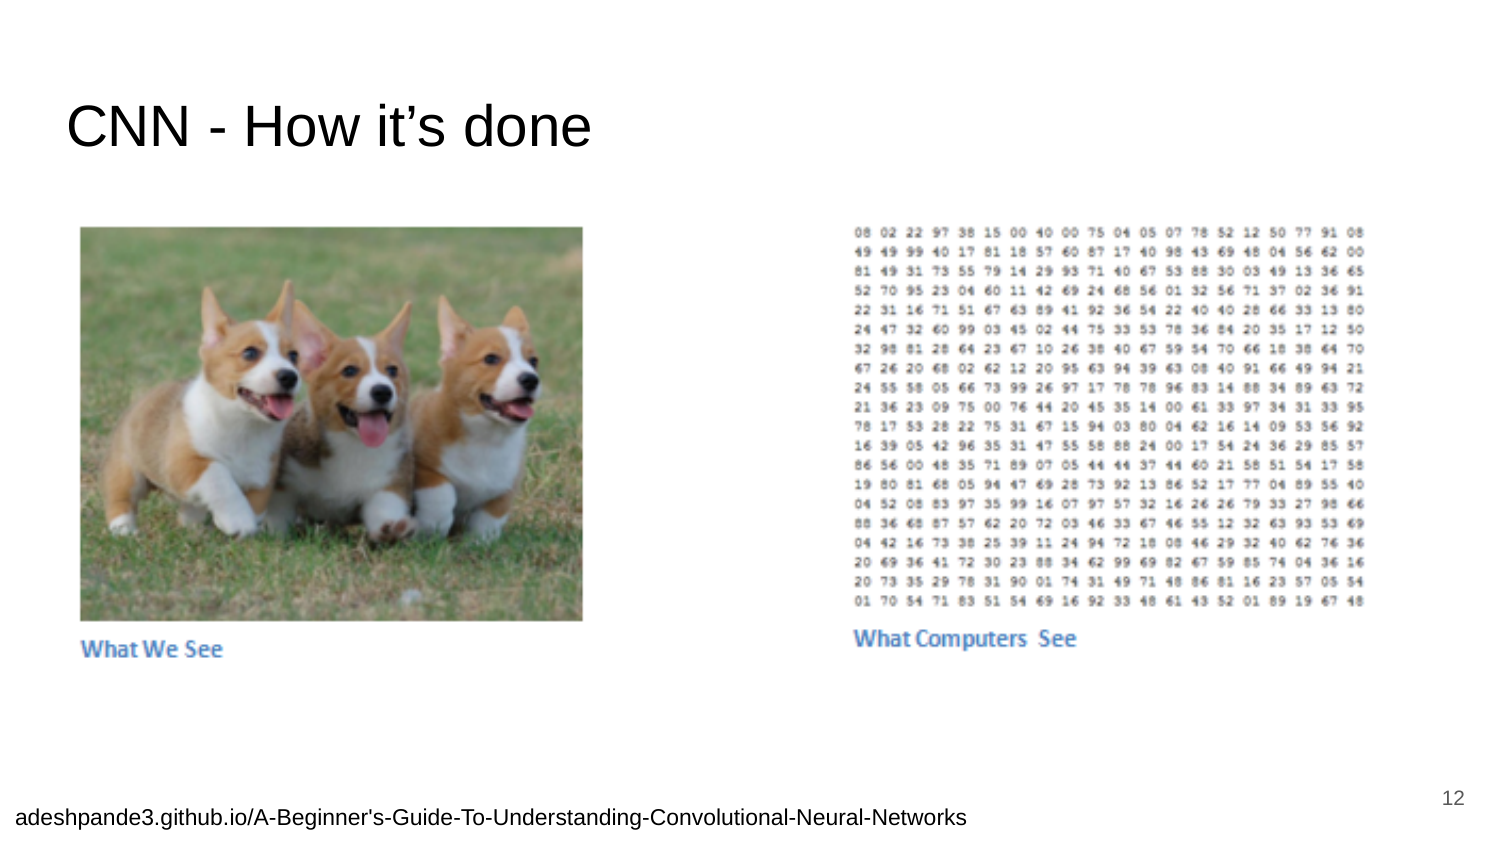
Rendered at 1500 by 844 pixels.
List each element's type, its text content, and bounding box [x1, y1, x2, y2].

text_box adeshpande3.github.io/A-Beginner's-Guide-To-Understanding-Convolutional-Neural-Networks [0, 787, 1301, 844]
picture [51, 202, 1405, 675]
title CNN - How it’s done [51, 72, 1449, 167]
slide_number <number> [1389, 764, 1480, 830]
